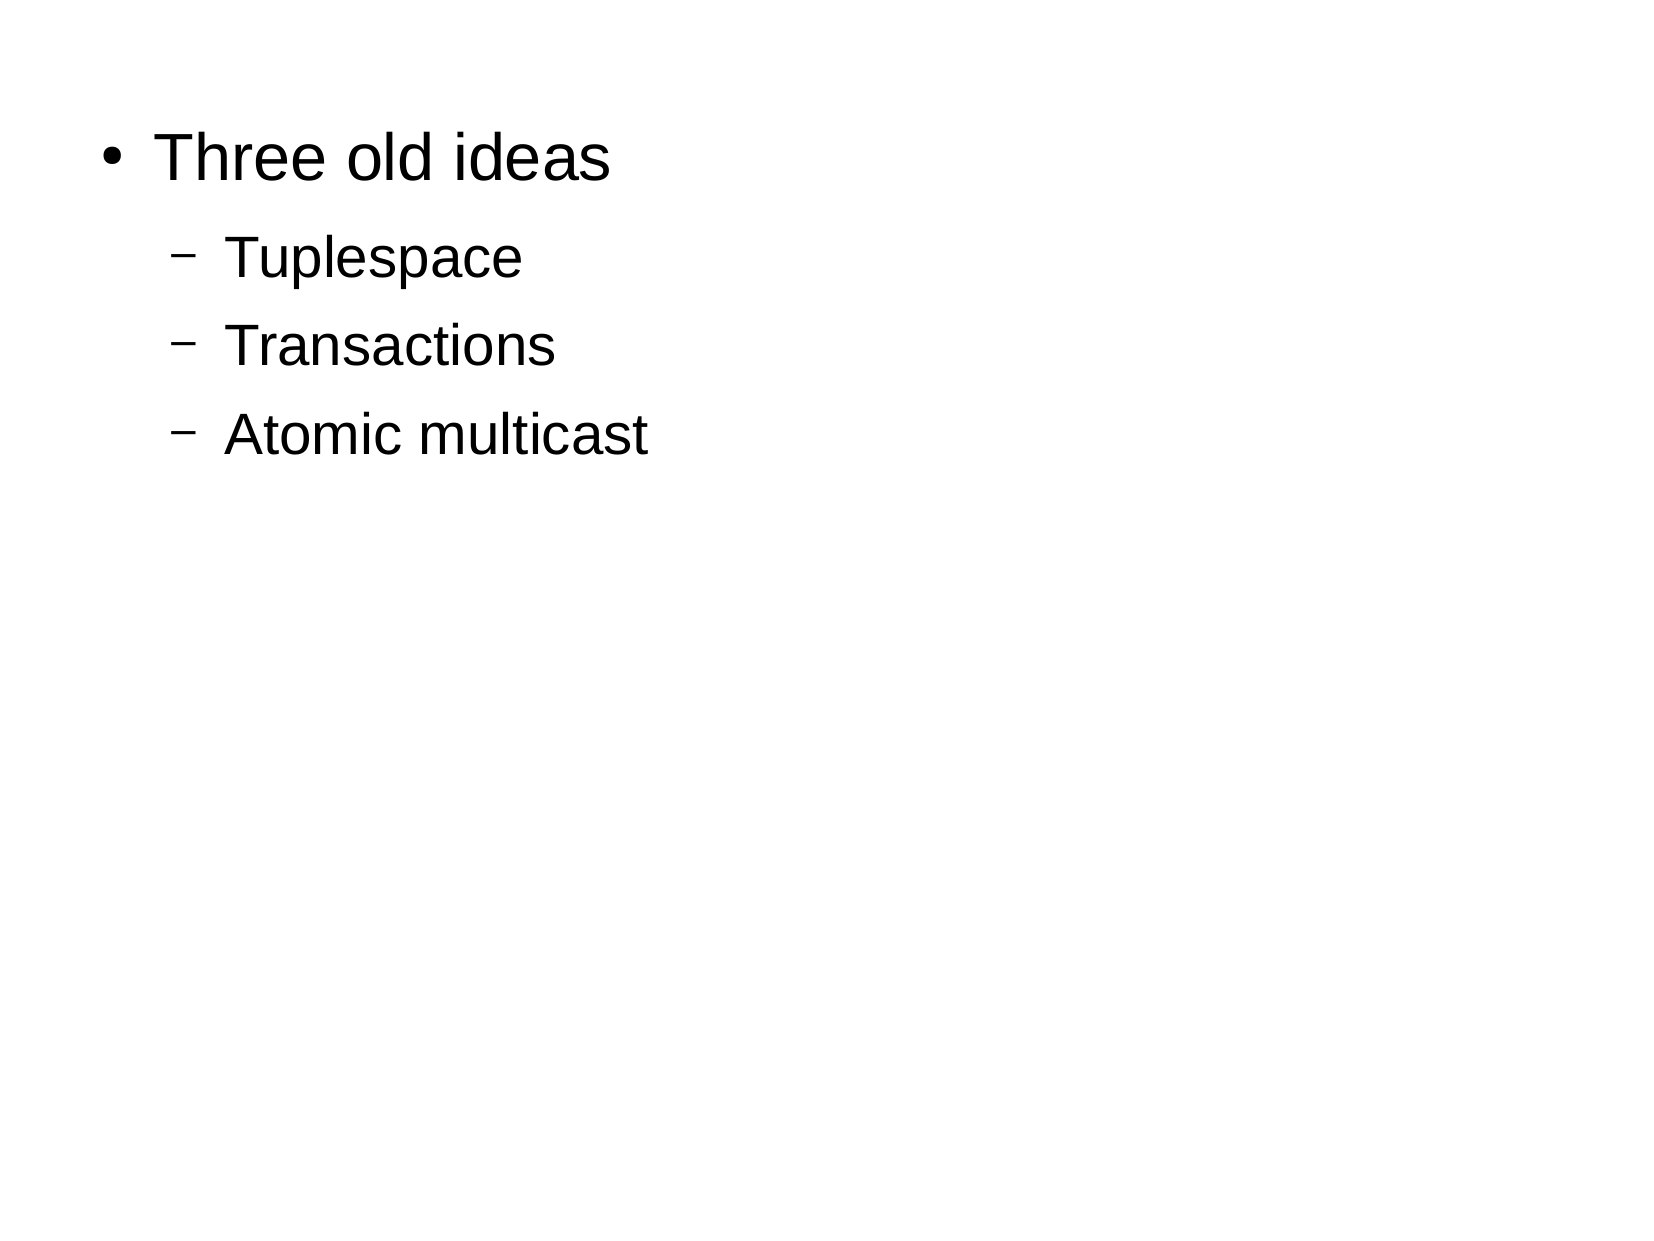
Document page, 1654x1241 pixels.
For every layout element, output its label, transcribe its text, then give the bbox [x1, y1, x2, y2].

list Three old ideas Tuplespace Transactions Atomic multicast [82, 120, 1538, 1111]
